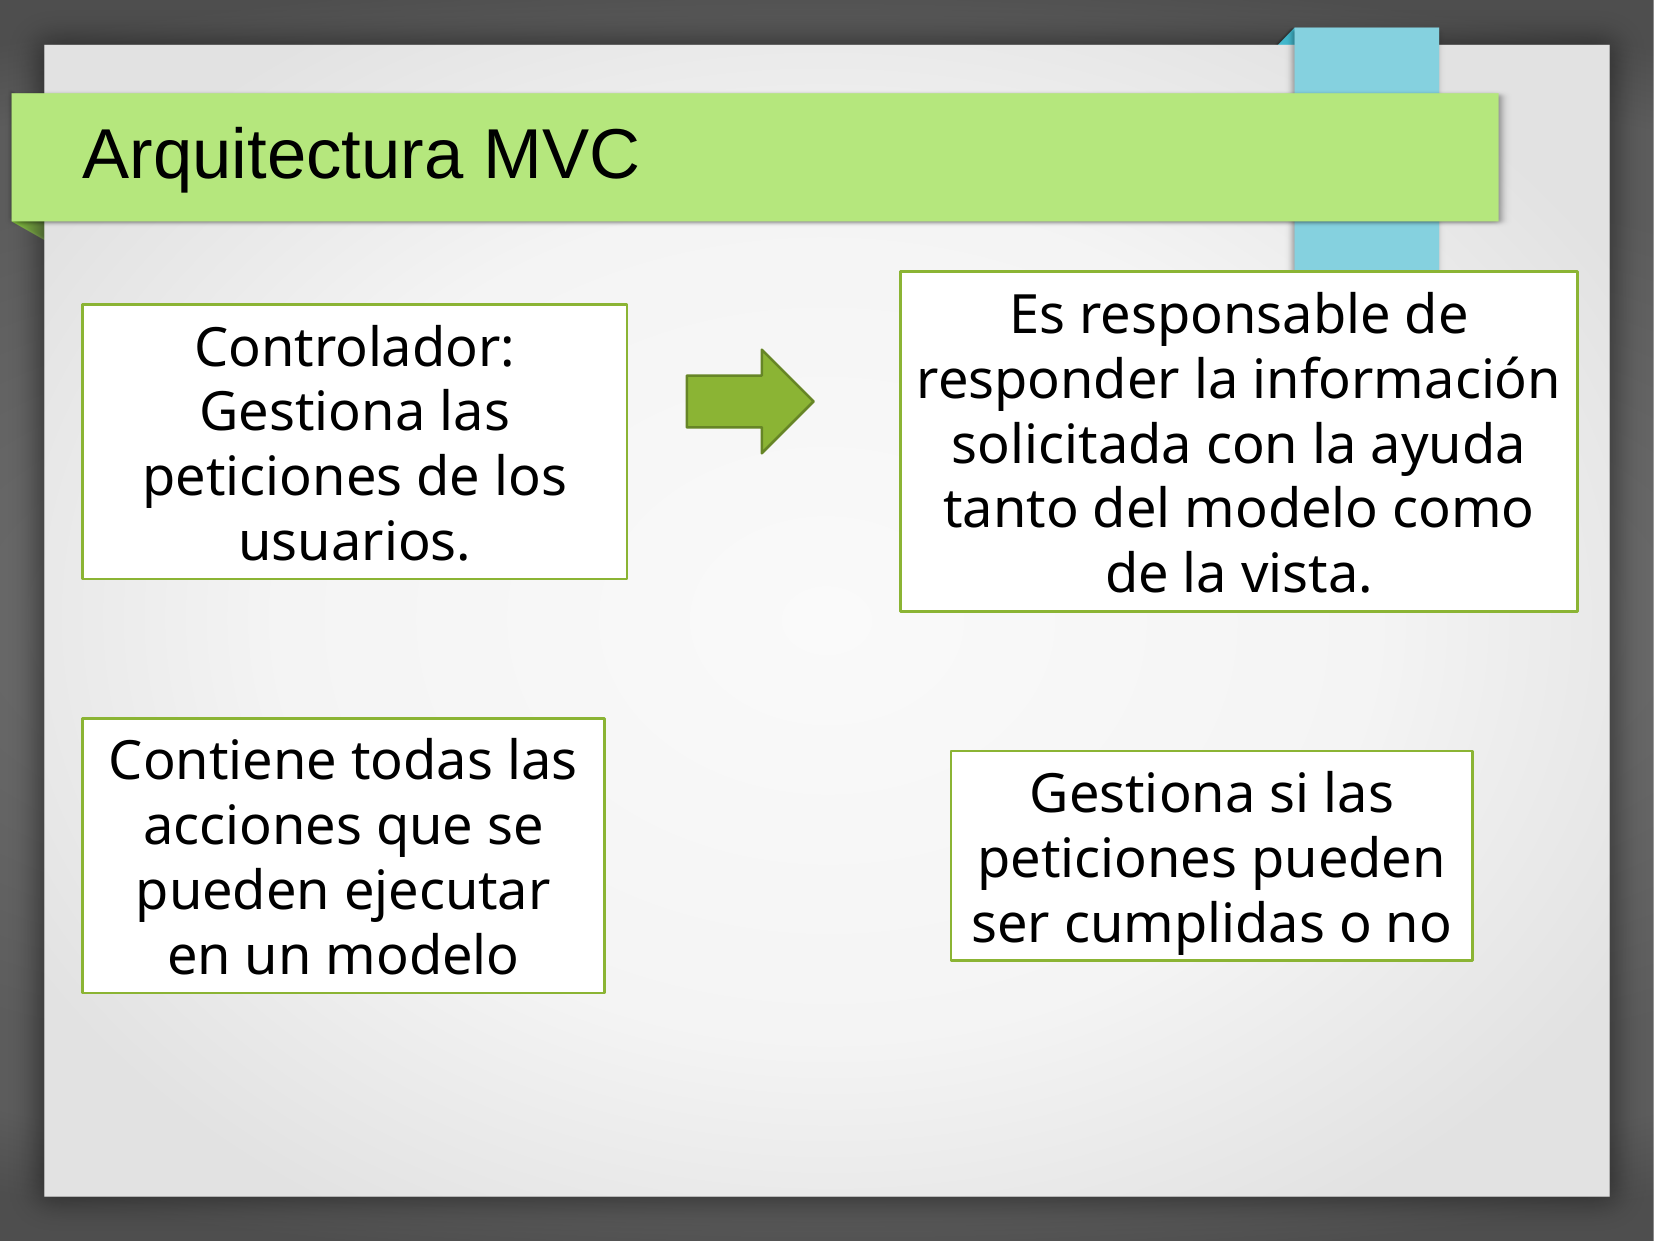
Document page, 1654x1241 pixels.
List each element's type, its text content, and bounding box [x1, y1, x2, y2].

title Arquitectura MVC [82, 94, 1264, 213]
text_box [686, 349, 814, 454]
text_box Controlador: Gestiona las peticiones de los usuarios. [82, 304, 628, 580]
text_box Es responsable de responder la información solicitada con la ayuda tanto del modelo como de la vista. [900, 271, 1578, 612]
picture [0, 0, 1654, 1241]
text_box Gestiona si las peticiones pueden ser cumplidas o no [950, 751, 1473, 961]
text_box Contiene todas las acciones que se pueden ejecutar en un modelo [82, 718, 605, 993]
